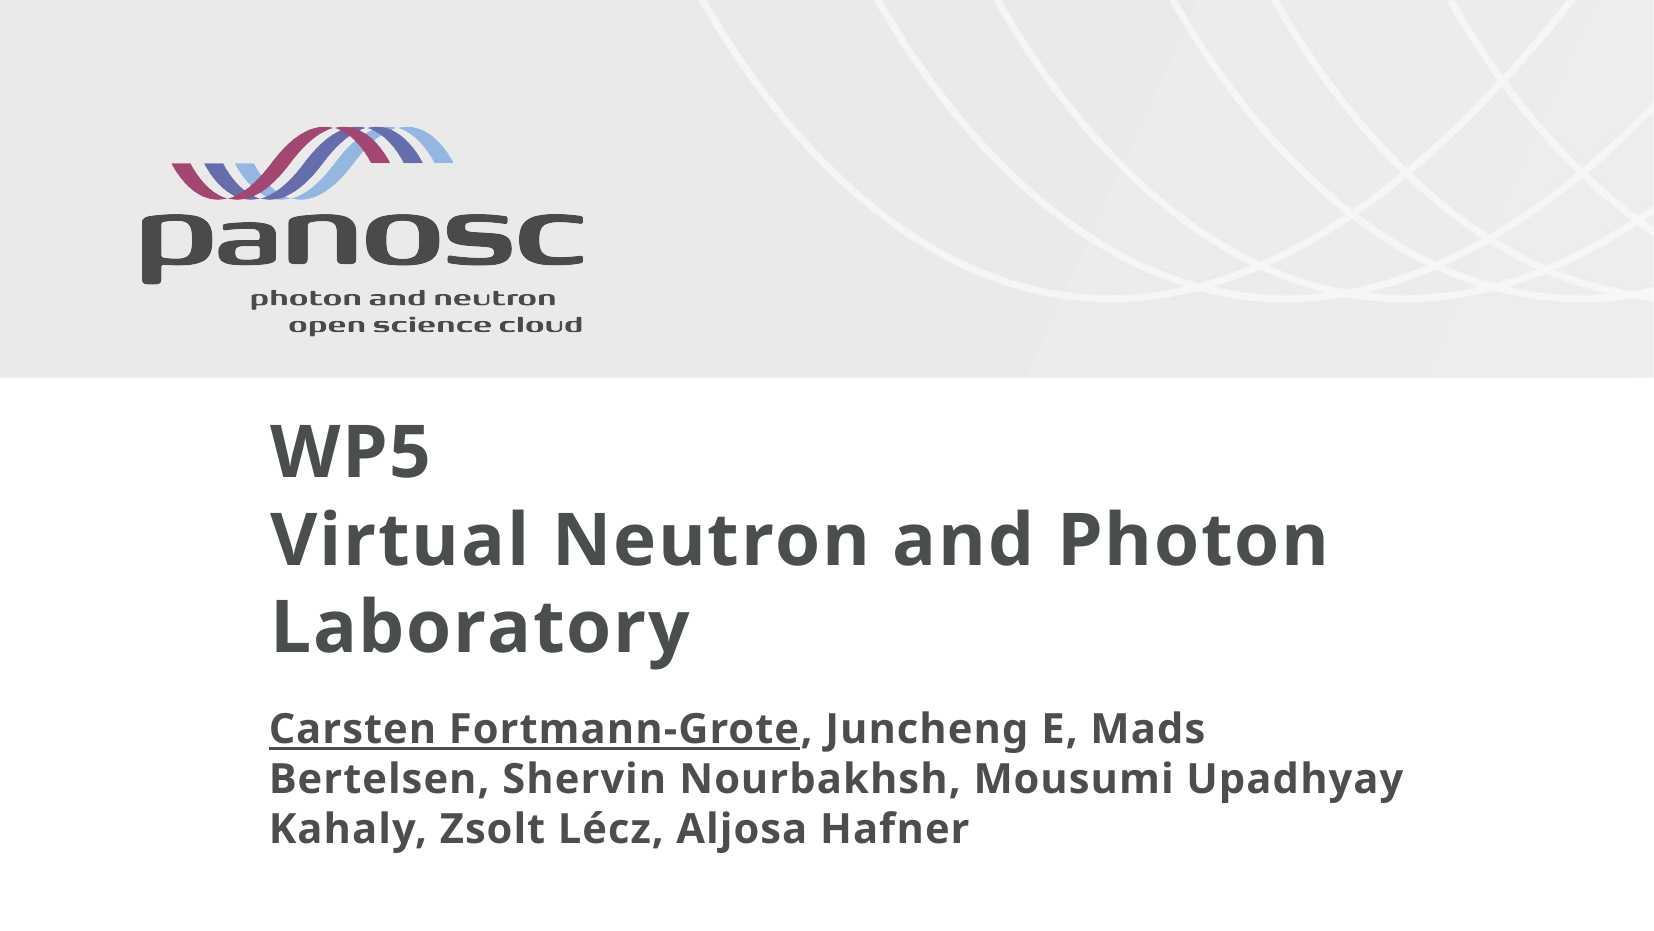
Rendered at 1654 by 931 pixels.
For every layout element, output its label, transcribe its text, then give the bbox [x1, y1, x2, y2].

text_box Carsten Fortmann-Grote, Juncheng E, Mads Bertelsen, Shervin Nourbakhsh, Mousumi Upadhyay Kahaly, Zsolt Lécz, Aljosa Hafner [268, 701, 1413, 883]
picture [0, 0, 1654, 931]
text_box WP5 Virtual Neutron and Photon Laboratory [270, 405, 1414, 582]
